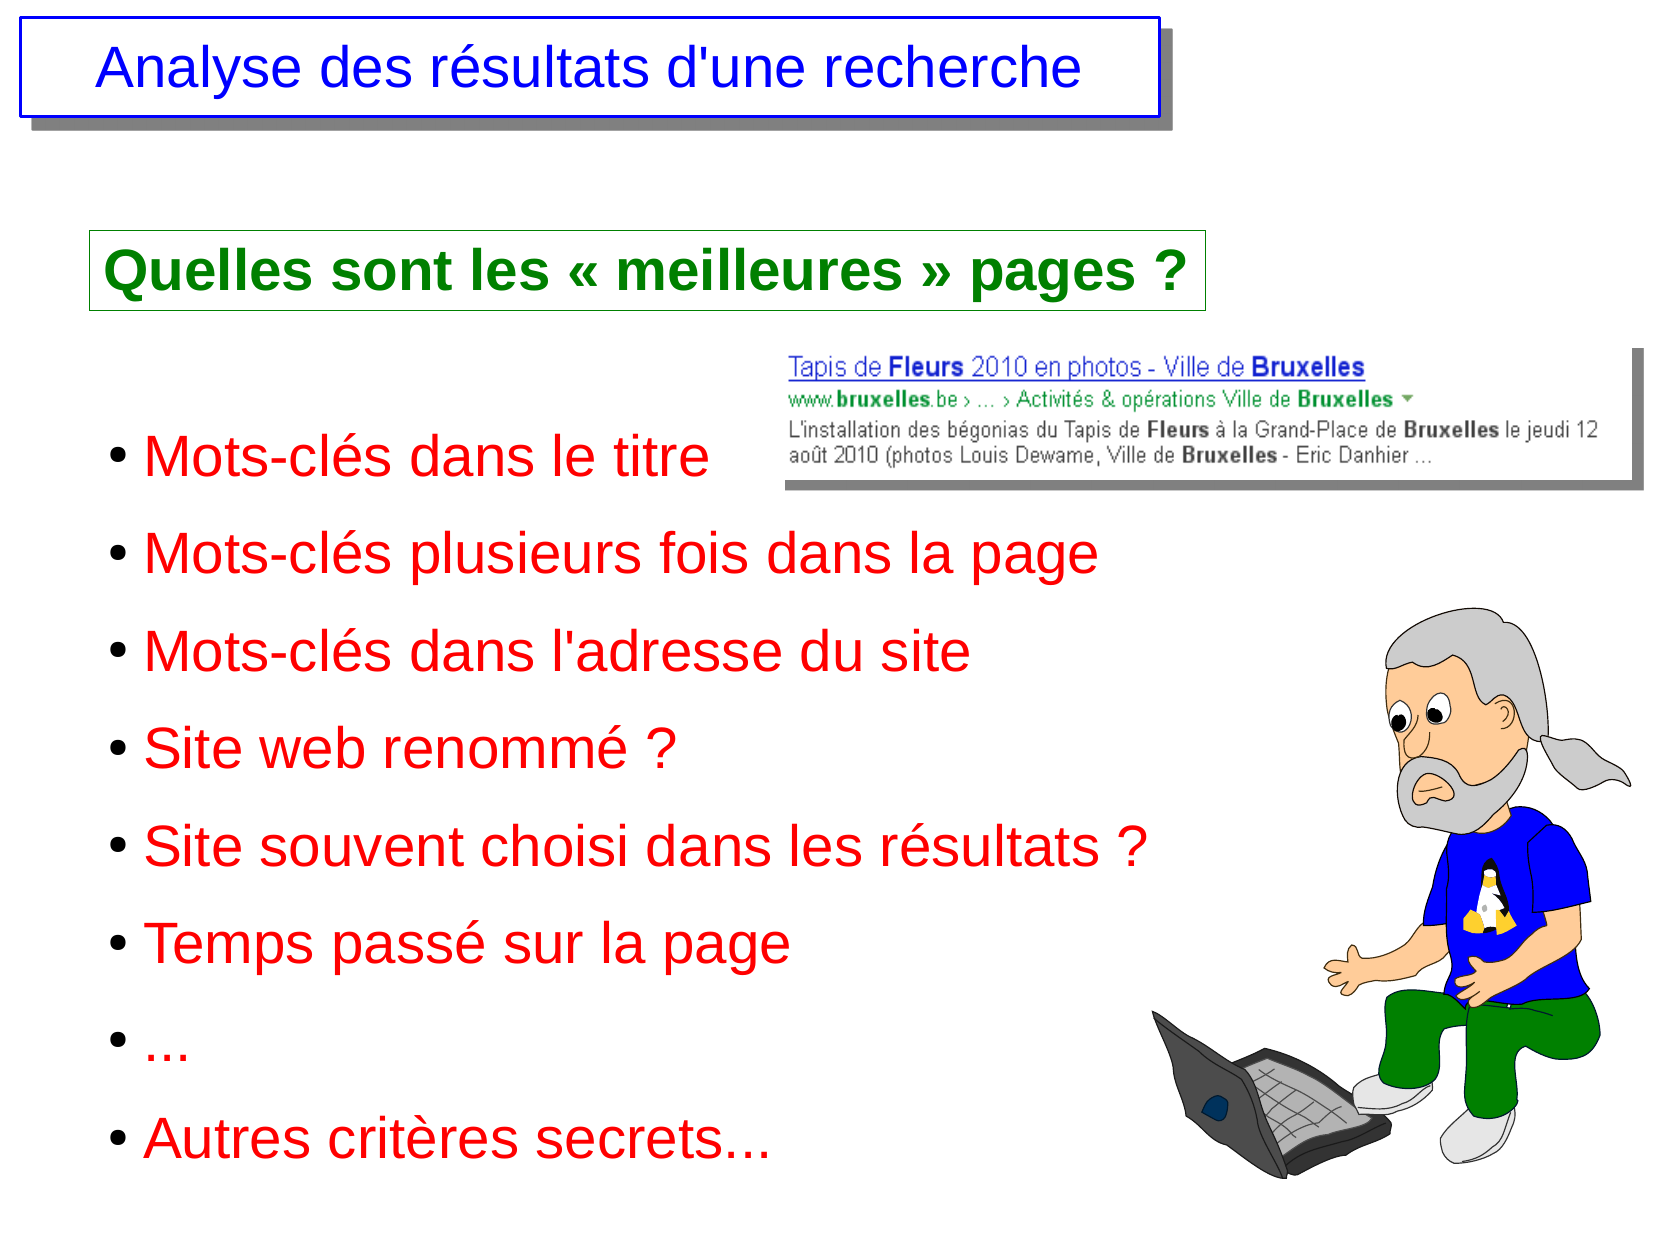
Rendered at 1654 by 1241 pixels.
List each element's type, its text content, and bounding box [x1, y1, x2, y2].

picture [773, 336, 1632, 480]
text_box Analyse des résultats d'une recherche [20, 17, 1160, 117]
text_box Mots-clés dans le titre Mots-clés plusieurs fois dans la page Mots-clés dans l'adresse du site Site web renommé ? Site souvent choisi dans les résultats ? Temps passé sur la page ... Autres critères secrets... [93, 383, 1166, 1147]
text_box Quelles sont les « meilleures » pages ? [89, 230, 1206, 311]
text_box [1166, 1030, 1281, 1179]
text_box [1166, 608, 1631, 1179]
